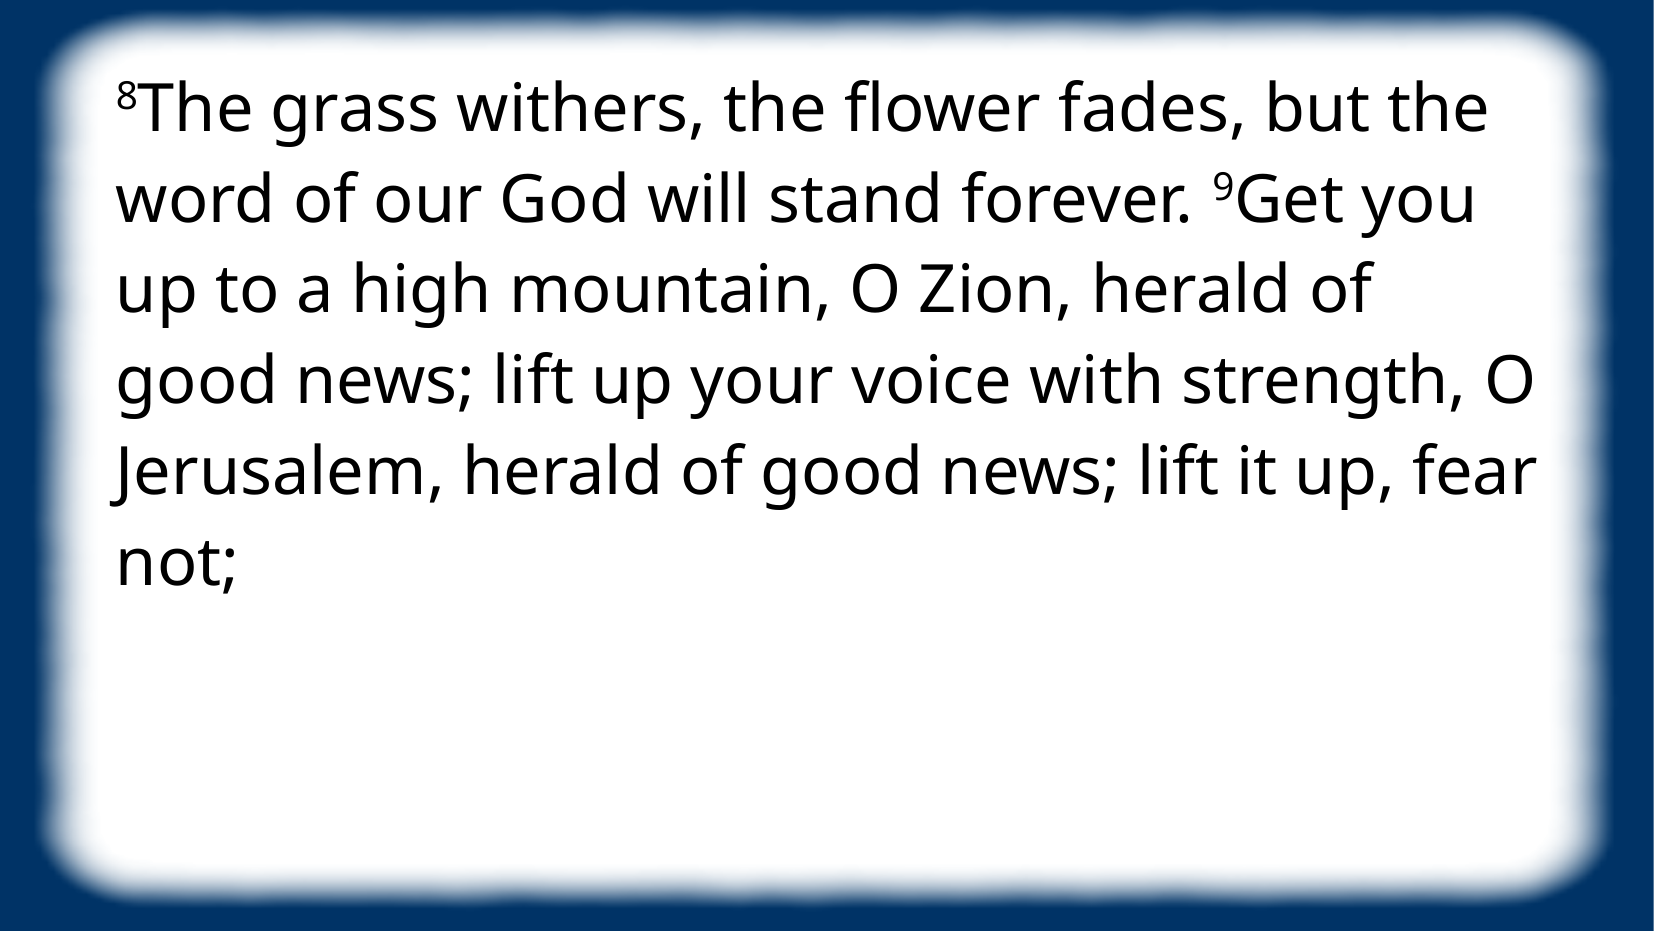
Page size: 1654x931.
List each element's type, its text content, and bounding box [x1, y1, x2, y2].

text_box 8The grass withers, the flower fades, but the word of our God will stand forever. 9Get you up to a high mountain, O Zion, herald of good news; lift up your voice with strength, O Jerusalem, herald of good news; lift it up, fear not; [82, 52, 1561, 601]
picture [0, 0, 1654, 931]
